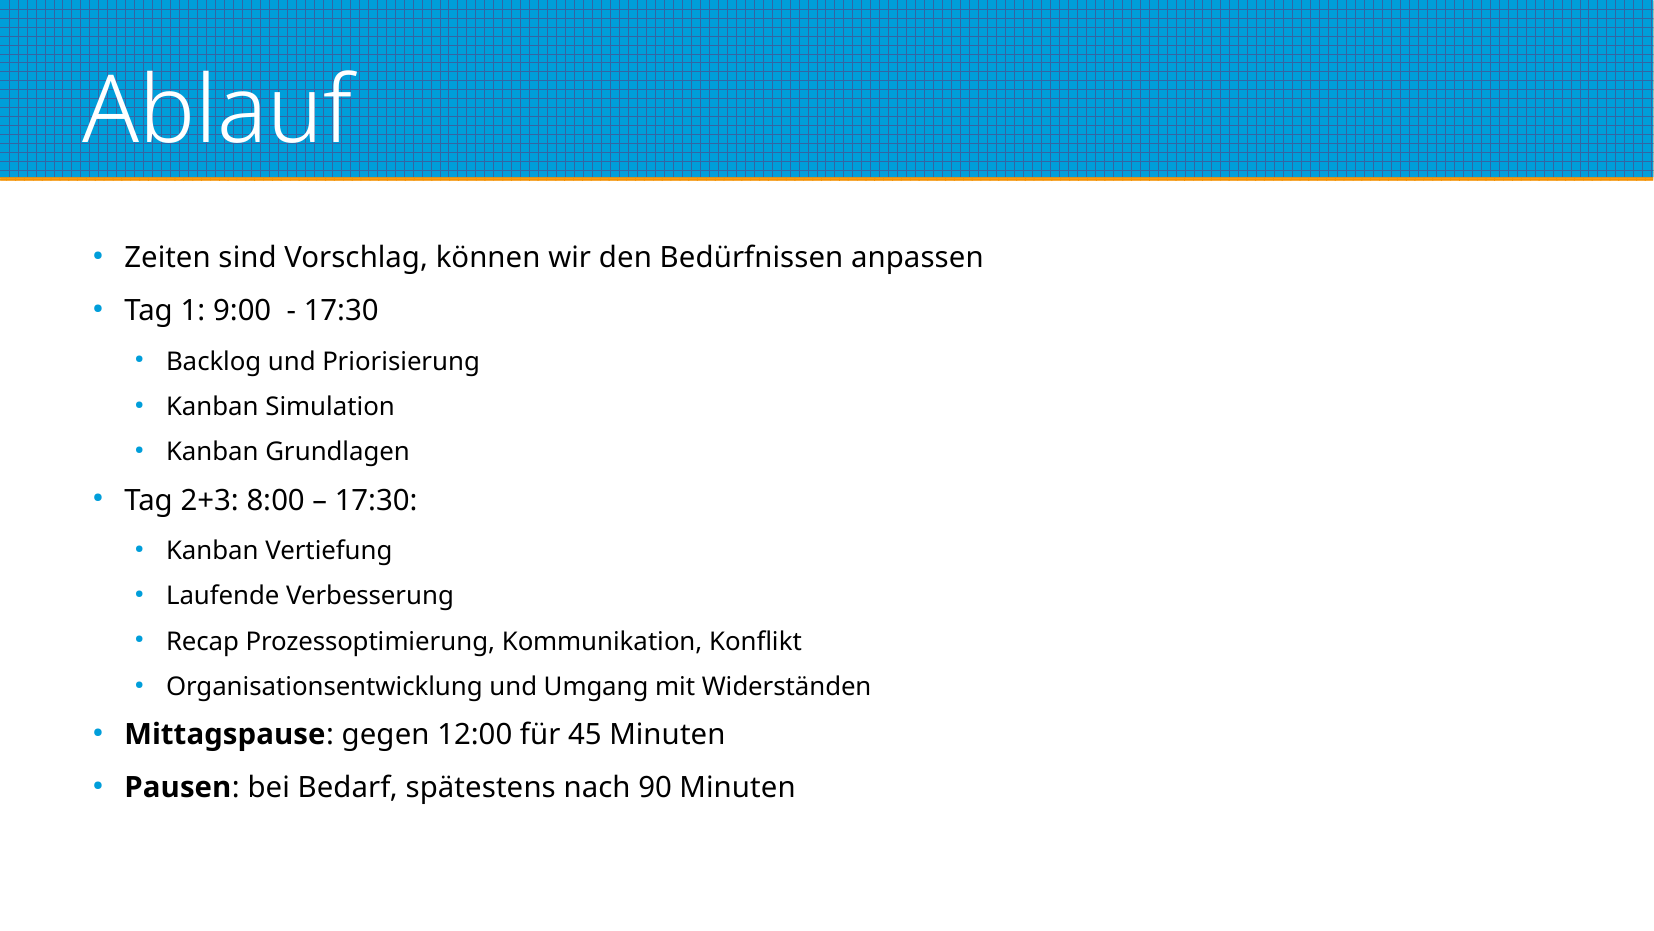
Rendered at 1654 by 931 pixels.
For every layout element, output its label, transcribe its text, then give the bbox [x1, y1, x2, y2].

list Zeiten sind Vorschlag, können wir den Bedürfnissen anpassen Tag 1: 9:00 - 17:30 Backlog und Priorisierung Kanban Simulation Kanban Grundlagen Tag 2+3: 8:00 – 17:30: Kanban Vertiefung Laufende Verbesserung Recap Prozessoptimierung, Kommunikation, Konflikt Organisationsentwicklung und Umgang mit Widerständen Mittagspause: gegen 12:00 für 45 Minuten Pausen: bei Bedarf, spätestens nach 90 Minuten [82, 236, 1563, 811]
title Ablauf [82, 14, 1571, 171]
